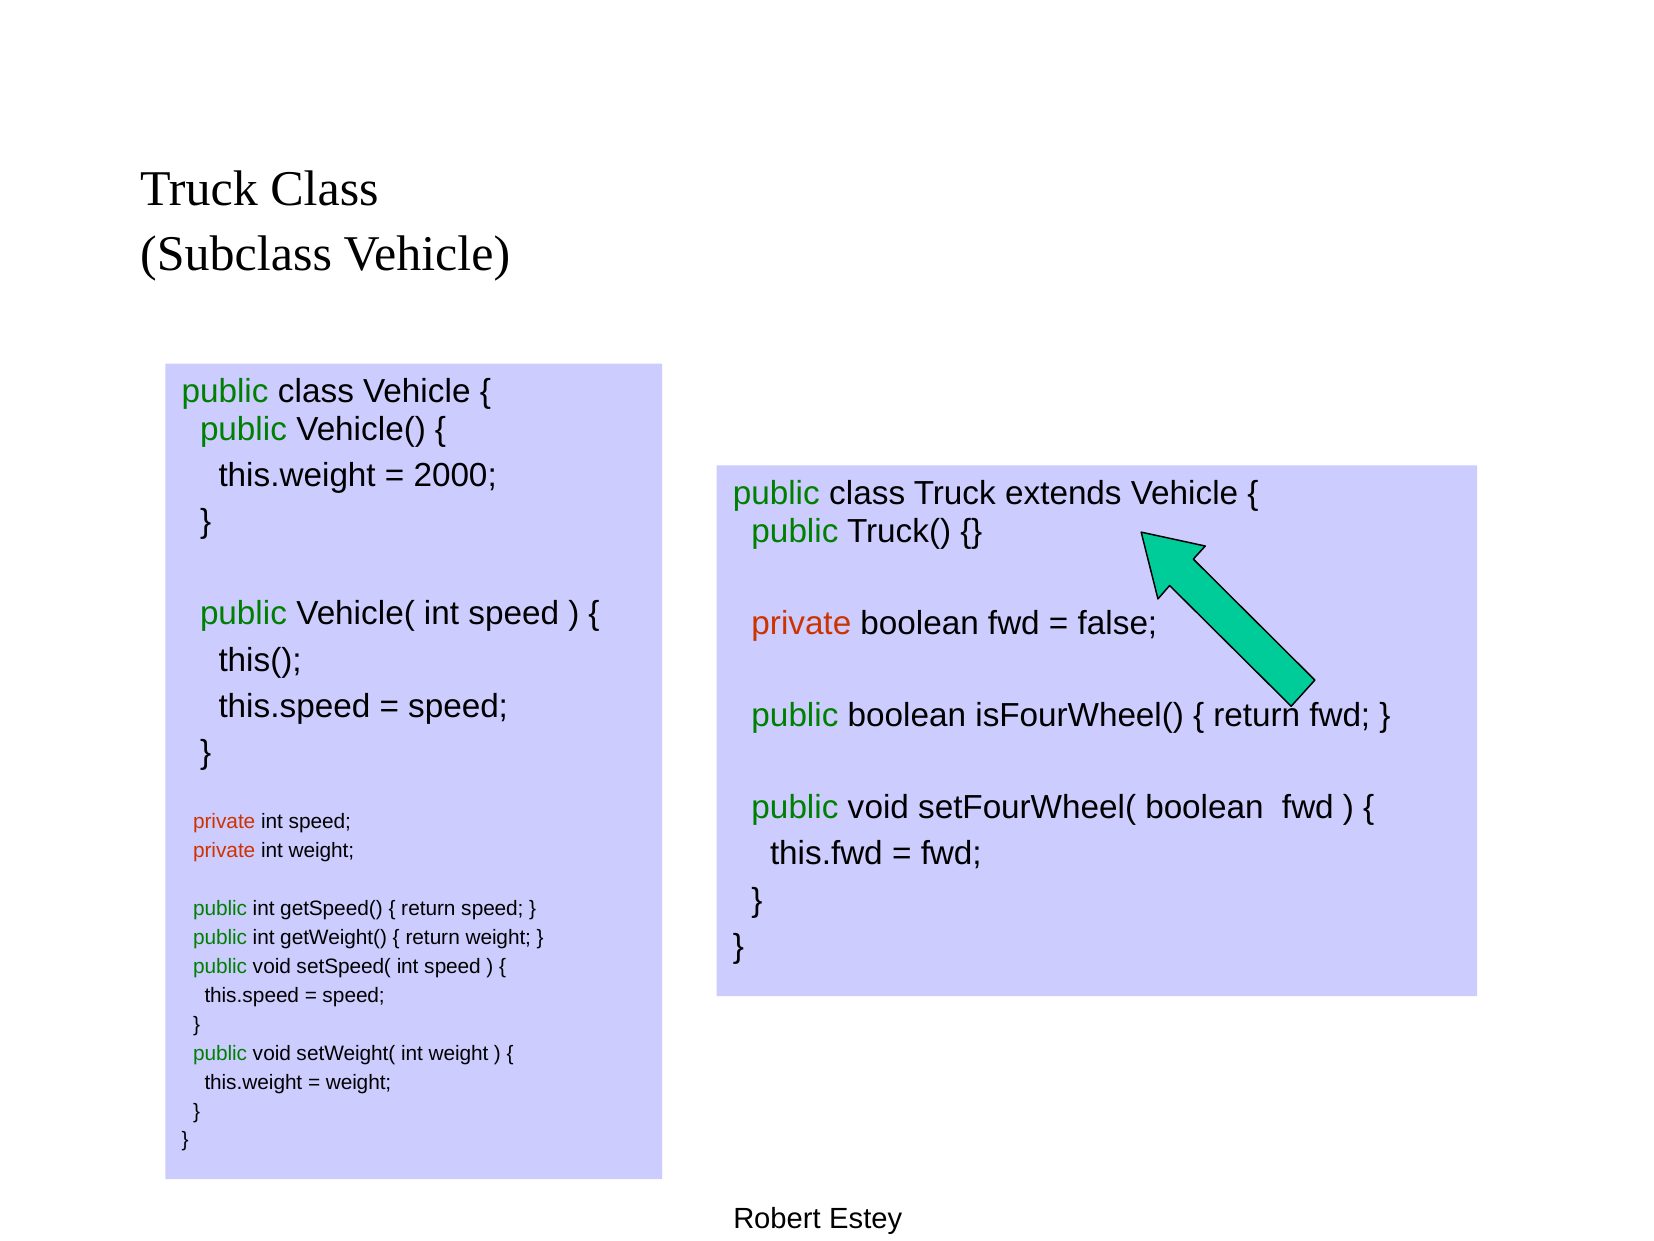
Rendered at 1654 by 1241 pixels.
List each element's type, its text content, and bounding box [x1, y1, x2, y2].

text_box } [181, 502, 219, 547]
text_box public Truck() {} [732, 512, 1011, 556]
text_box public int getWeight() { return weight; } [181, 925, 582, 953]
text_box this.fwd = fwd; [732, 835, 1008, 879]
text_box this(); [181, 641, 315, 685]
text_box } [181, 733, 219, 777]
text_box public void setWeight( int weight ) { [181, 1041, 549, 1069]
text_box } [181, 1128, 205, 1156]
text_box this.speed = speed; [181, 687, 543, 731]
text_box public void setSpeed( int speed ) { [181, 954, 540, 982]
text_box } [732, 927, 770, 971]
text_box this.weight = weight; [181, 1070, 413, 1098]
text_box this.weight = 2000; [181, 456, 530, 501]
text_box public void setFourWheel( boolean fwd ) { [732, 789, 1442, 833]
text_box public boolean isFourWheel() { return fwd; } [732, 696, 1459, 741]
text_box Robert Estey [733, 1201, 921, 1240]
text_box } [181, 1099, 205, 1127]
text_box this.speed = speed; [181, 983, 406, 1011]
text_box private boolean fwd = false; [732, 604, 1202, 648]
text_box Truck Class [140, 161, 406, 225]
text_box public Vehicle() { [181, 410, 476, 454]
text_box [0, 0, 1654, 1241]
text_box public class Vehicle { [181, 372, 526, 416]
text_box public Vehicle( int speed ) { [181, 595, 646, 639]
text_box private int weight; [181, 838, 372, 867]
text_box } [181, 1012, 205, 1040]
text_box private int speed; [181, 810, 369, 838]
text_box public int getSpeed() { return speed; } [181, 896, 573, 925]
text_box (Subclass Vehicle) [140, 225, 557, 291]
text_box public class Truck extends Vehicle { [732, 474, 1318, 518]
text_box } [732, 881, 770, 925]
